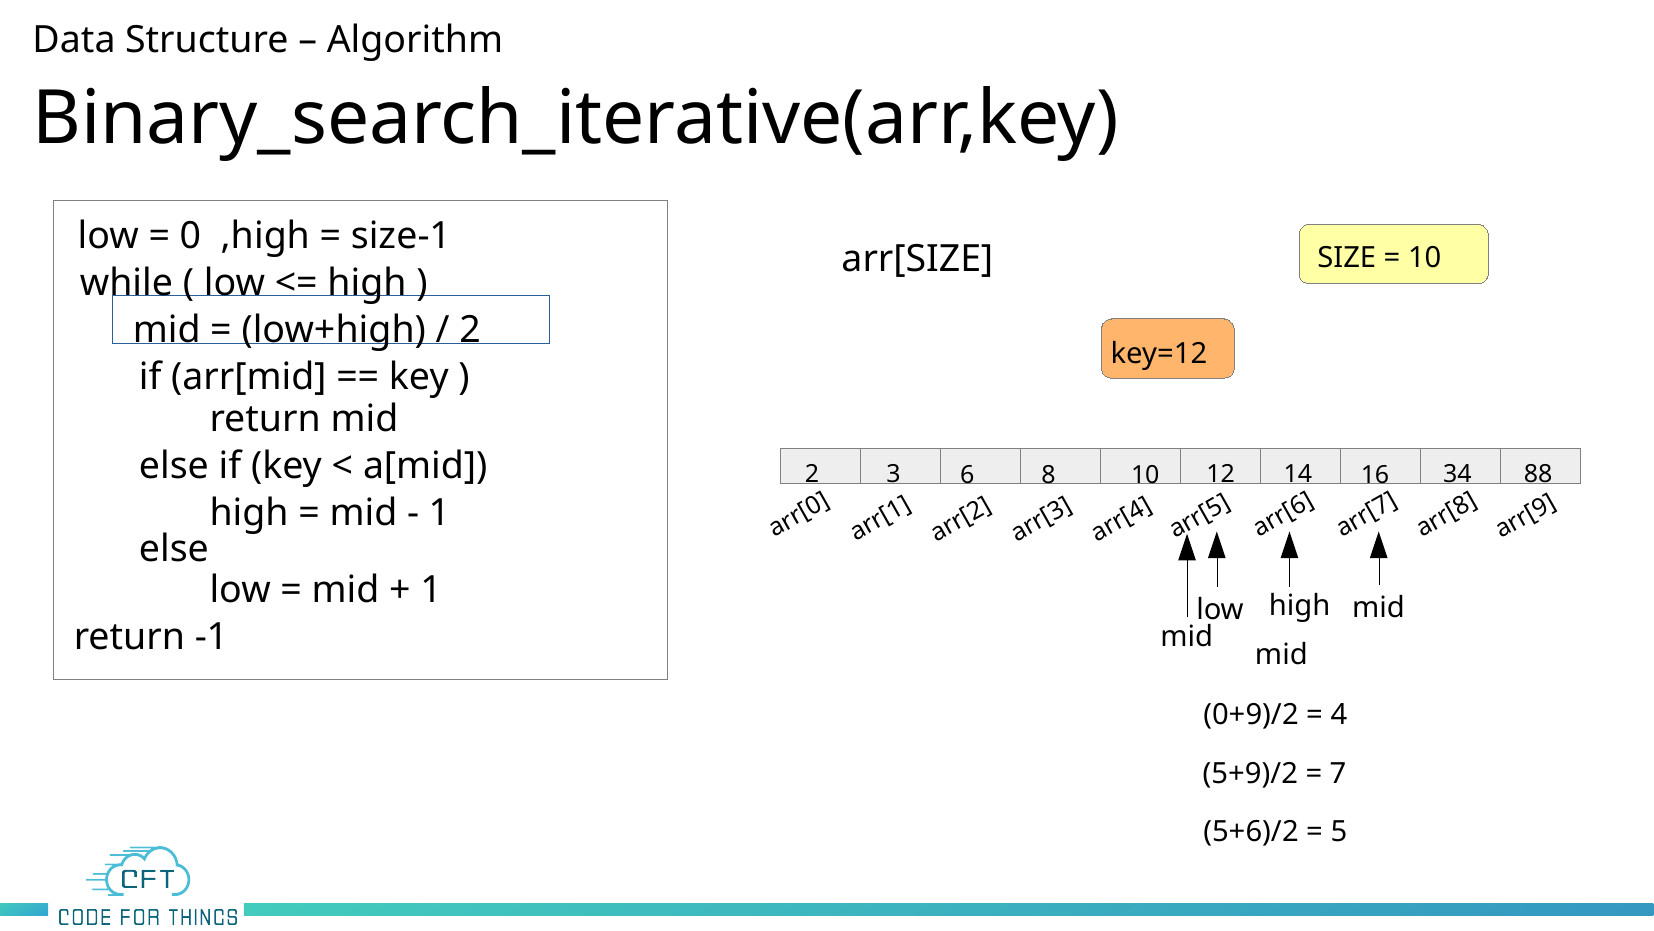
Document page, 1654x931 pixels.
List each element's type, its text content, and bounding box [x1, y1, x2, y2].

text_box arr[1] [826, 485, 935, 562]
text_box arr[2] [906, 488, 1016, 563]
text_box [1331, 448, 1428, 484]
text_box else if (key < a[mid]) [124, 431, 621, 490]
text_box 16 [1346, 449, 1420, 501]
text_box 10 [1116, 449, 1181, 494]
text_box (5+9)/2 = 7 [1180, 744, 1394, 804]
text_box arr[3] [986, 491, 1104, 568]
text_box arr[0] [744, 484, 857, 558]
text_box mid = (low+high) / 2 [118, 295, 603, 354]
text_box while ( low <= high ) [64, 260, 514, 307]
text_box [1571, 448, 1581, 461]
text_box arr[SIZE] [826, 224, 1040, 291]
text_box SIZE = 10 [1302, 228, 1483, 278]
picture [59, 846, 237, 925]
text_box high = mid - 1 [194, 478, 621, 537]
text_box [1491, 448, 1509, 484]
text_box 3 [871, 448, 925, 493]
text_box [780, 448, 790, 484]
text_box high [1254, 576, 1353, 626]
text_box 88 [1509, 448, 1571, 500]
text_box low [1181, 580, 1187, 607]
text_box return mid [194, 383, 443, 443]
text_box 14 [1269, 448, 1331, 500]
text_box return -1 [59, 602, 290, 662]
text_box mid [1240, 626, 1335, 685]
text_box (5+6)/2 = 5 [1181, 803, 1395, 862]
text_box arr[8] [1399, 484, 1503, 559]
text_box mid [1337, 578, 1428, 636]
text_box (0+9)/2 = 4 [1181, 685, 1395, 745]
text_box 8 [1026, 449, 1089, 494]
text_box arr[9] [1471, 456, 1602, 560]
text_box 2 [790, 448, 844, 493]
text_box key=12 [1095, 324, 1241, 409]
text_box if (arr[mid] == key ) [124, 342, 550, 401]
text_box arr[4] [1074, 492, 1179, 562]
text_box [1102, 318, 1233, 324]
text_box arr[5] [1151, 484, 1267, 556]
text_box [1299, 224, 1489, 284]
text_box 34 [1428, 448, 1491, 500]
title Data Structure – Algorithm Binary_search_iterative(arr,key) [32, 0, 1595, 199]
text_box else [124, 513, 243, 573]
text_box [1254, 448, 1269, 484]
text_box arr[7] [1318, 498, 1428, 562]
text_box low = 0 ,high = size-1 [53, 200, 609, 260]
text_box low = mid + 1 [194, 555, 621, 614]
text_box mid [1145, 607, 1236, 697]
text_box low [1188, 580, 1276, 630]
text_box arr[6] [1232, 484, 1362, 562]
text_box 6 [945, 449, 1007, 494]
text_box [925, 448, 1191, 484]
text_box [53, 200, 668, 680]
text_box 12 [1191, 448, 1254, 493]
text_box [844, 448, 871, 484]
